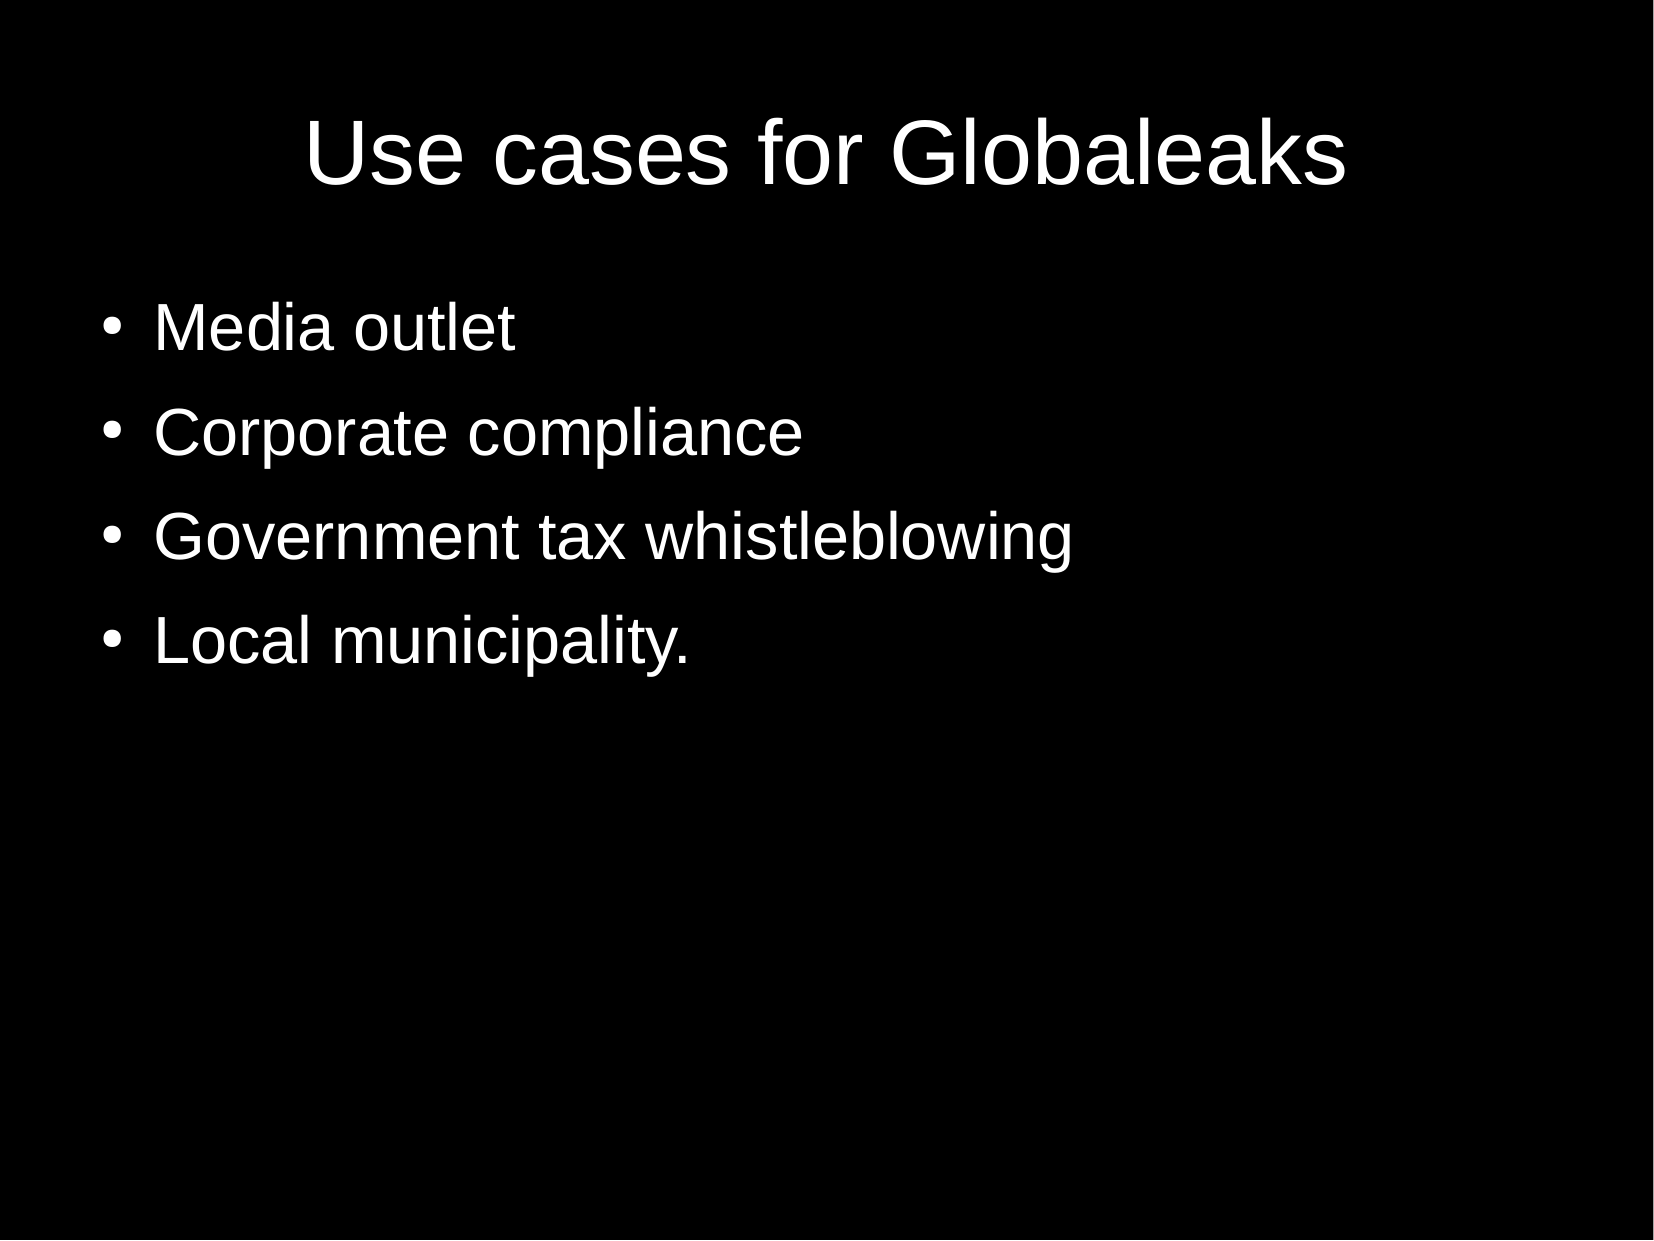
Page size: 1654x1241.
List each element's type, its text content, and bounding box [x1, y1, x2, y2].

title Use cases for Globaleaks [82, 49, 1571, 257]
list Media outlet Corporate compliance Government tax whistleblowing Local municipality. [82, 290, 1538, 1010]
